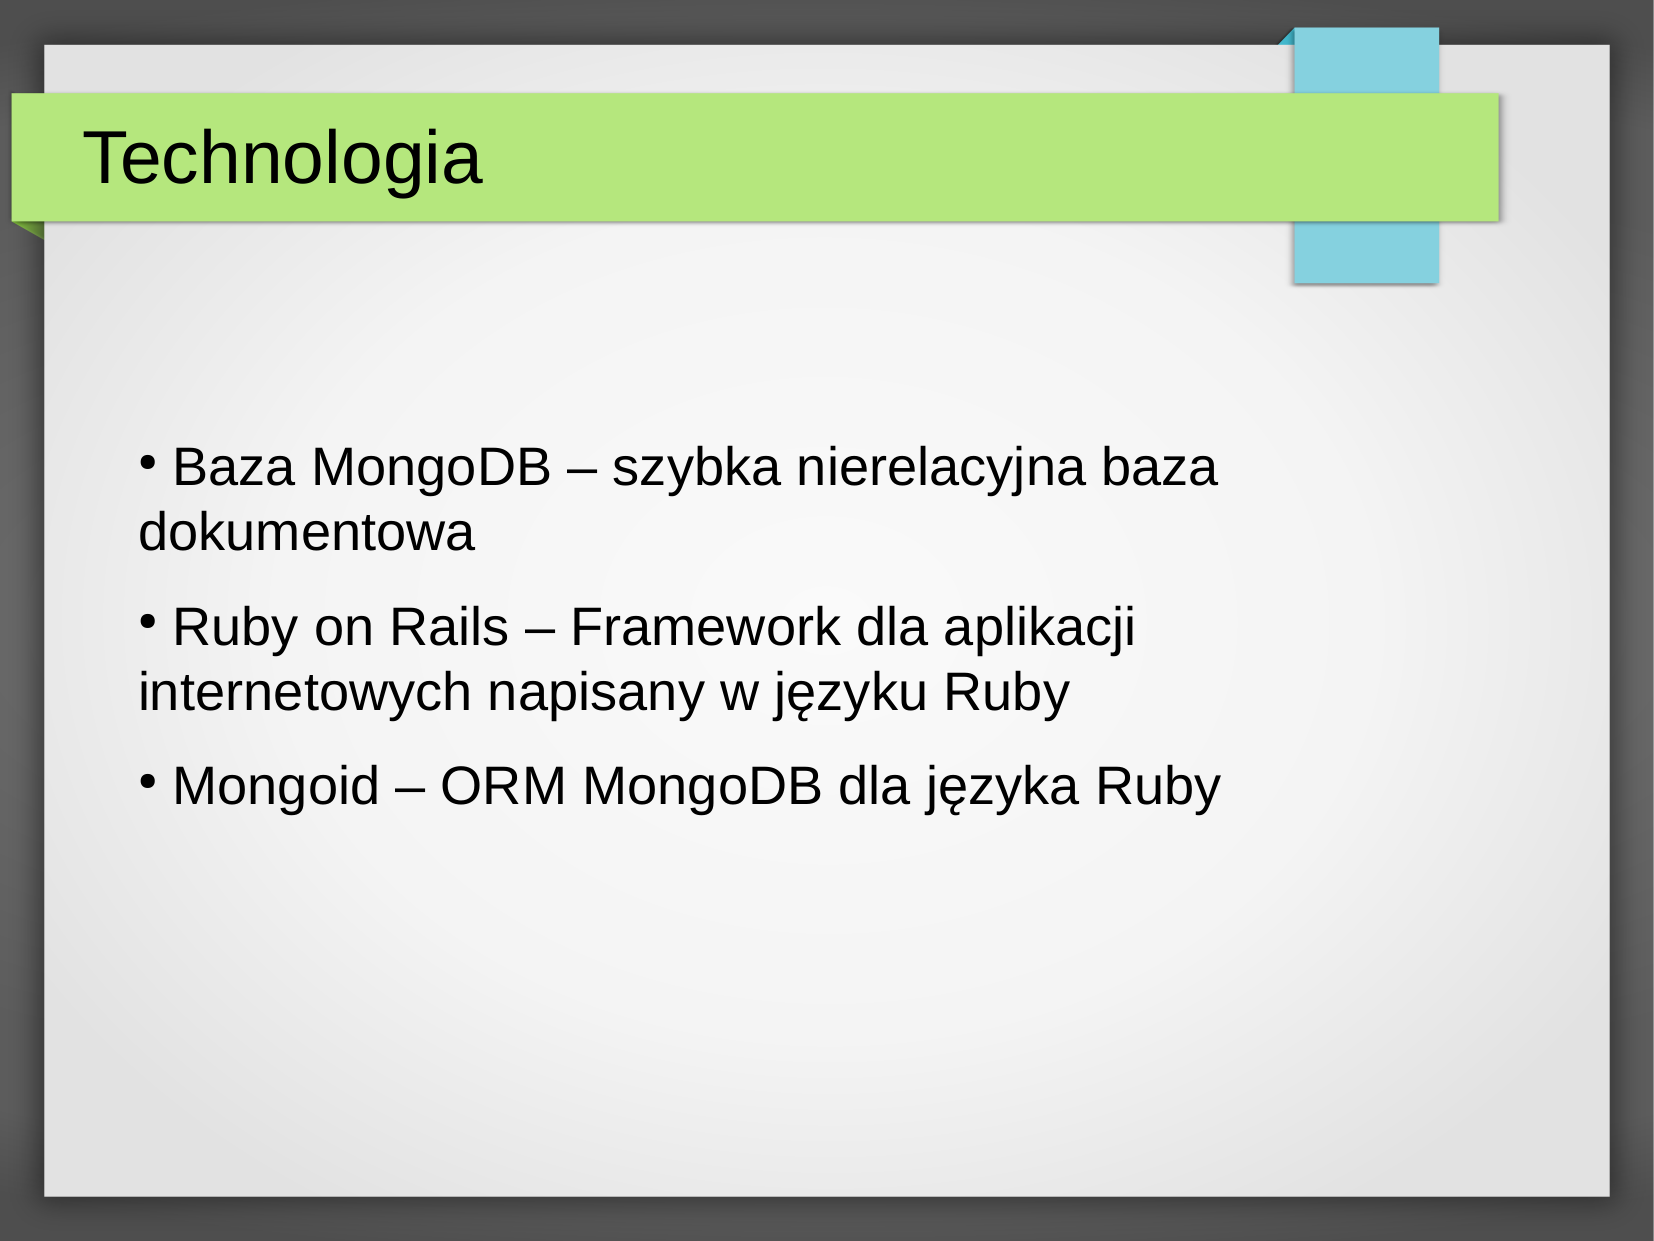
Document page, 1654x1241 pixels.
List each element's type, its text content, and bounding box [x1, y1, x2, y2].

title Technologia [82, 94, 1264, 213]
picture [0, 0, 1654, 1241]
list Baza MongoDB – szybka nierelacyjna baza dokumentowa Ruby on Rails – Framework dla aplikacji internetowych napisany w języku Ruby Mongoid – ORM MongoDB dla języka Ruby [138, 431, 1424, 939]
